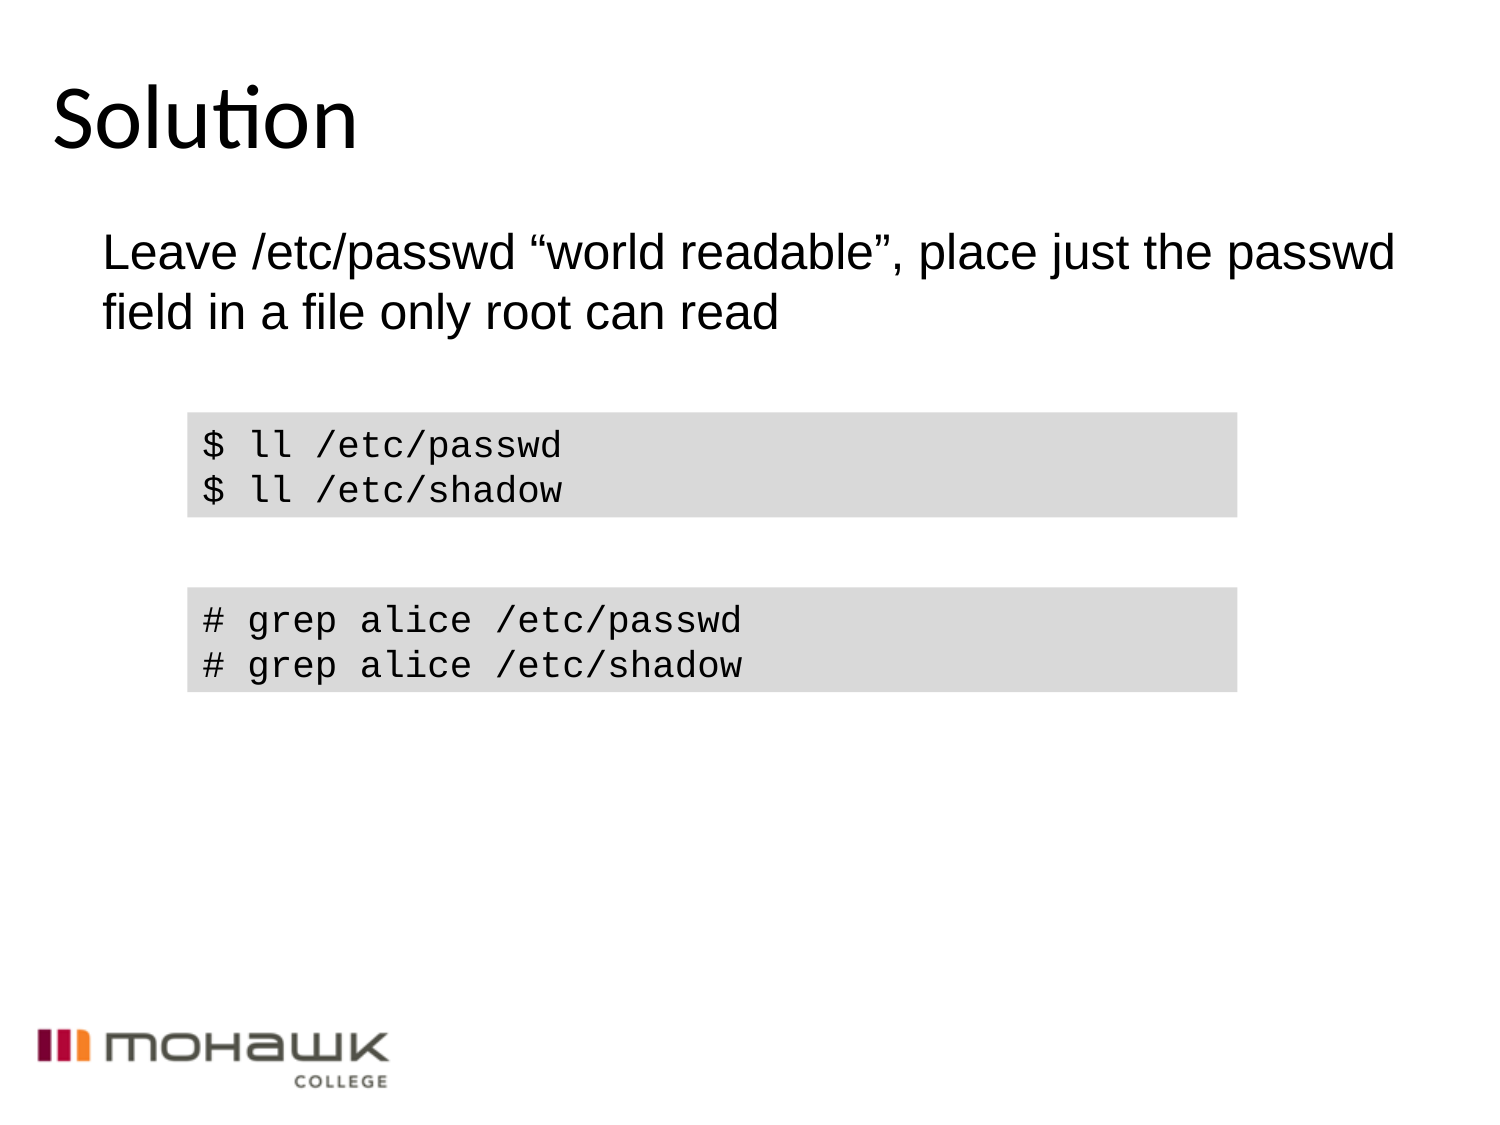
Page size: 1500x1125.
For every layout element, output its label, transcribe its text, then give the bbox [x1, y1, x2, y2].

text_box # grep alice /etc/passwd # grep alice /etc/shadow [187, 587, 1238, 693]
text_box Leave /etc/passwd “world readable”, place just the passwd field in a file only root can read [87, 212, 1417, 348]
picture [5, 1000, 422, 1118]
title Solution [37, 50, 1388, 213]
text_box $ ll /etc/passwd $ ll /etc/shadow [187, 412, 1238, 518]
